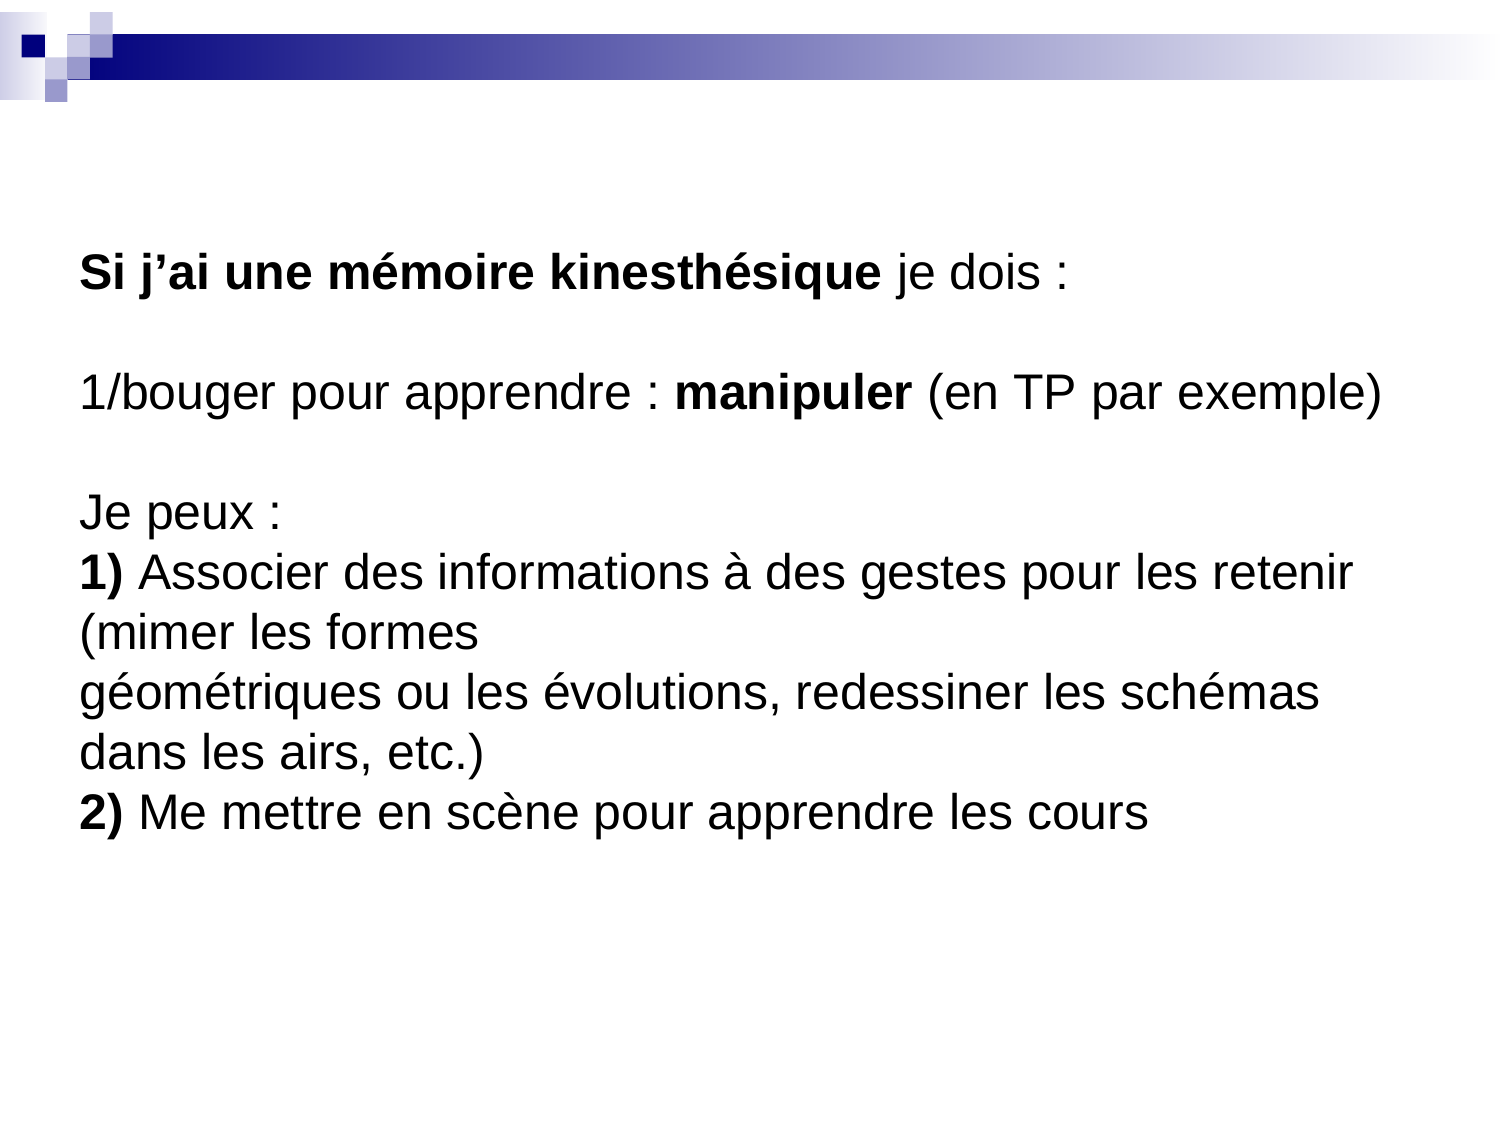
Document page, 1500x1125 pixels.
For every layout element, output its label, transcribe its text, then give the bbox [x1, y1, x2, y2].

text_box Si j’ai une mémoire kinesthésique je dois : 1/bouger pour apprendre : manipuler (en TP par exemple) Je peux : 1) Associer des informations à des gestes pour les retenir (mimer les formes géométriques ou les évolutions, redessiner les schémas dans les airs, etc.) 2) Me mettre en scène pour apprendre les cours [64, 231, 1424, 848]
